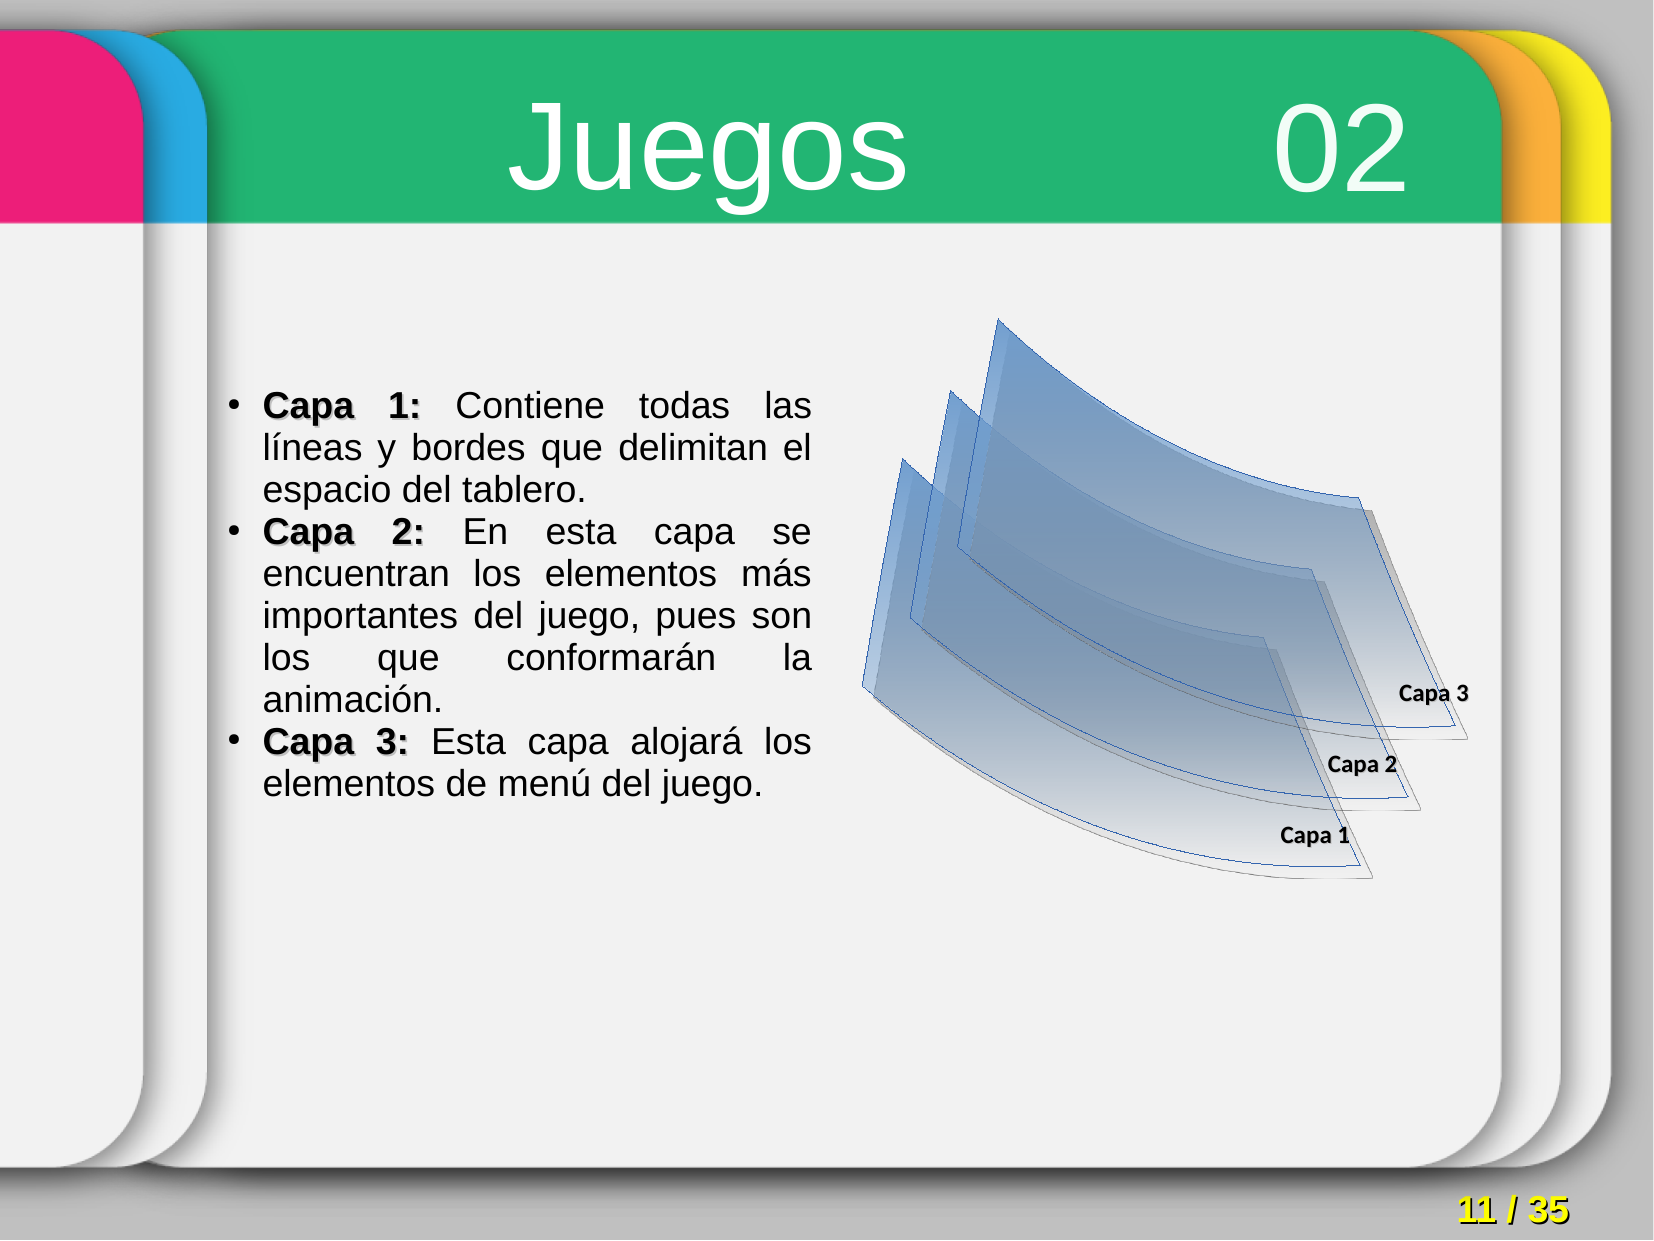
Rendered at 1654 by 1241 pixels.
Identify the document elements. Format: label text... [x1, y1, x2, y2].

text_box Capa 1: Contiene todas las líneas y bordes que delimitan el espacio del tablero. Capa 2: En esta capa se encuentran los elementos más importantes del juego, pues son los que conformarán la animación. Capa 3: Esta capa alojará los elementos de menú del juego. [212, 377, 827, 816]
text_box 02 [1257, 58, 1433, 225]
picture [0, 0, 1654, 1241]
text_box Capa 1 [1265, 817, 1409, 875]
text_box Capa 2 [1313, 746, 1456, 803]
text_box [862, 318, 1432, 865]
title Juegos [147, 59, 1270, 235]
text_box Capa 3 [1384, 674, 1527, 732]
